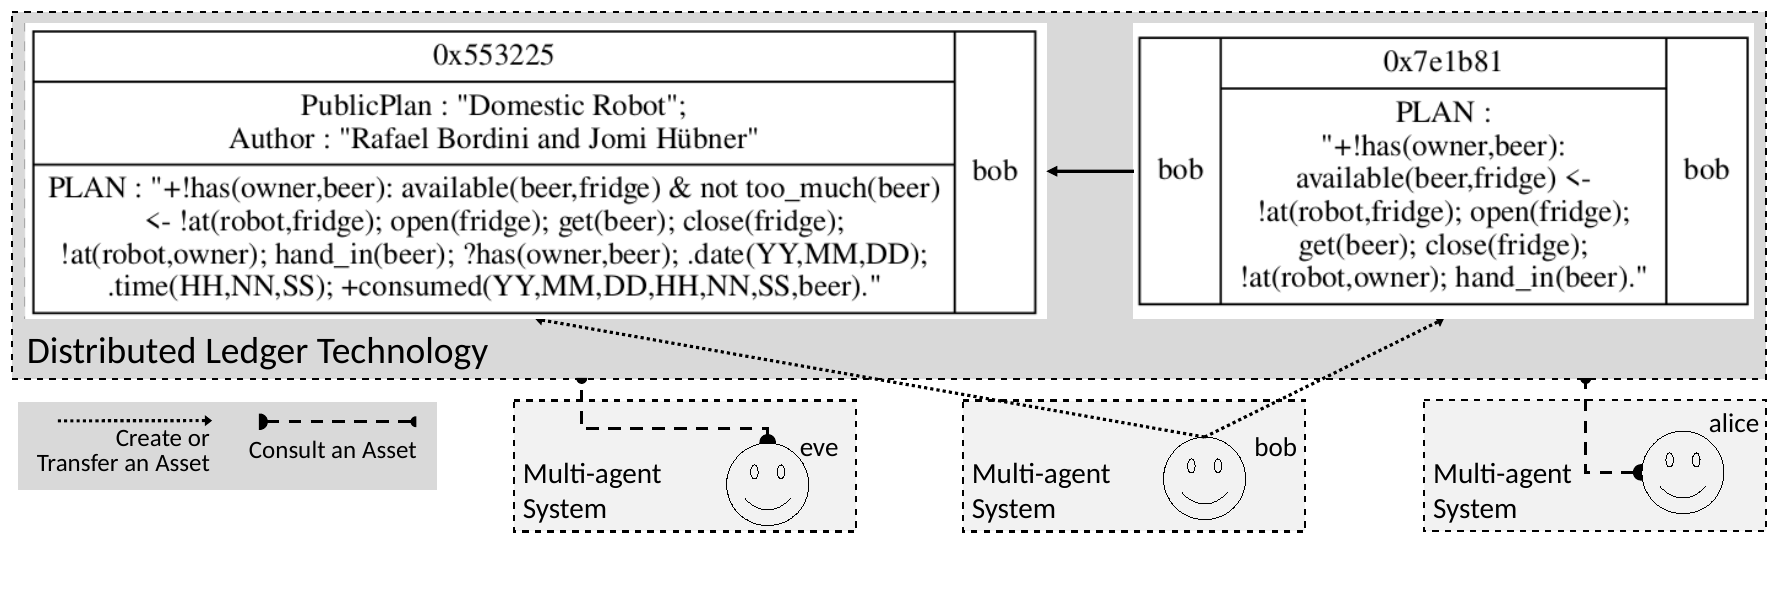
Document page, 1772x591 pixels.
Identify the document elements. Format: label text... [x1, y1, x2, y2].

picture [24, 23, 1047, 319]
text_box Multi-agent System [956, 446, 1152, 532]
text_box Multi-agent System [507, 446, 703, 532]
text_box [12, 12, 1766, 379]
text_box [514, 401, 856, 531]
text_box [963, 401, 1305, 531]
text_box [1424, 400, 1766, 531]
text_box Multi-agent System [1418, 446, 1613, 532]
text_box Consult an Asset [174, 432, 438, 481]
text_box [18, 402, 437, 432]
text_box Distributed Ledger Technology [11, 318, 680, 379]
text_box alice [1694, 404, 1772, 479]
text_box eve [784, 428, 867, 503]
text_box bob [1239, 428, 1322, 502]
text_box Create or Transfer an Asset [18, 419, 225, 485]
text_box [18, 481, 437, 490]
picture [1133, 23, 1754, 319]
